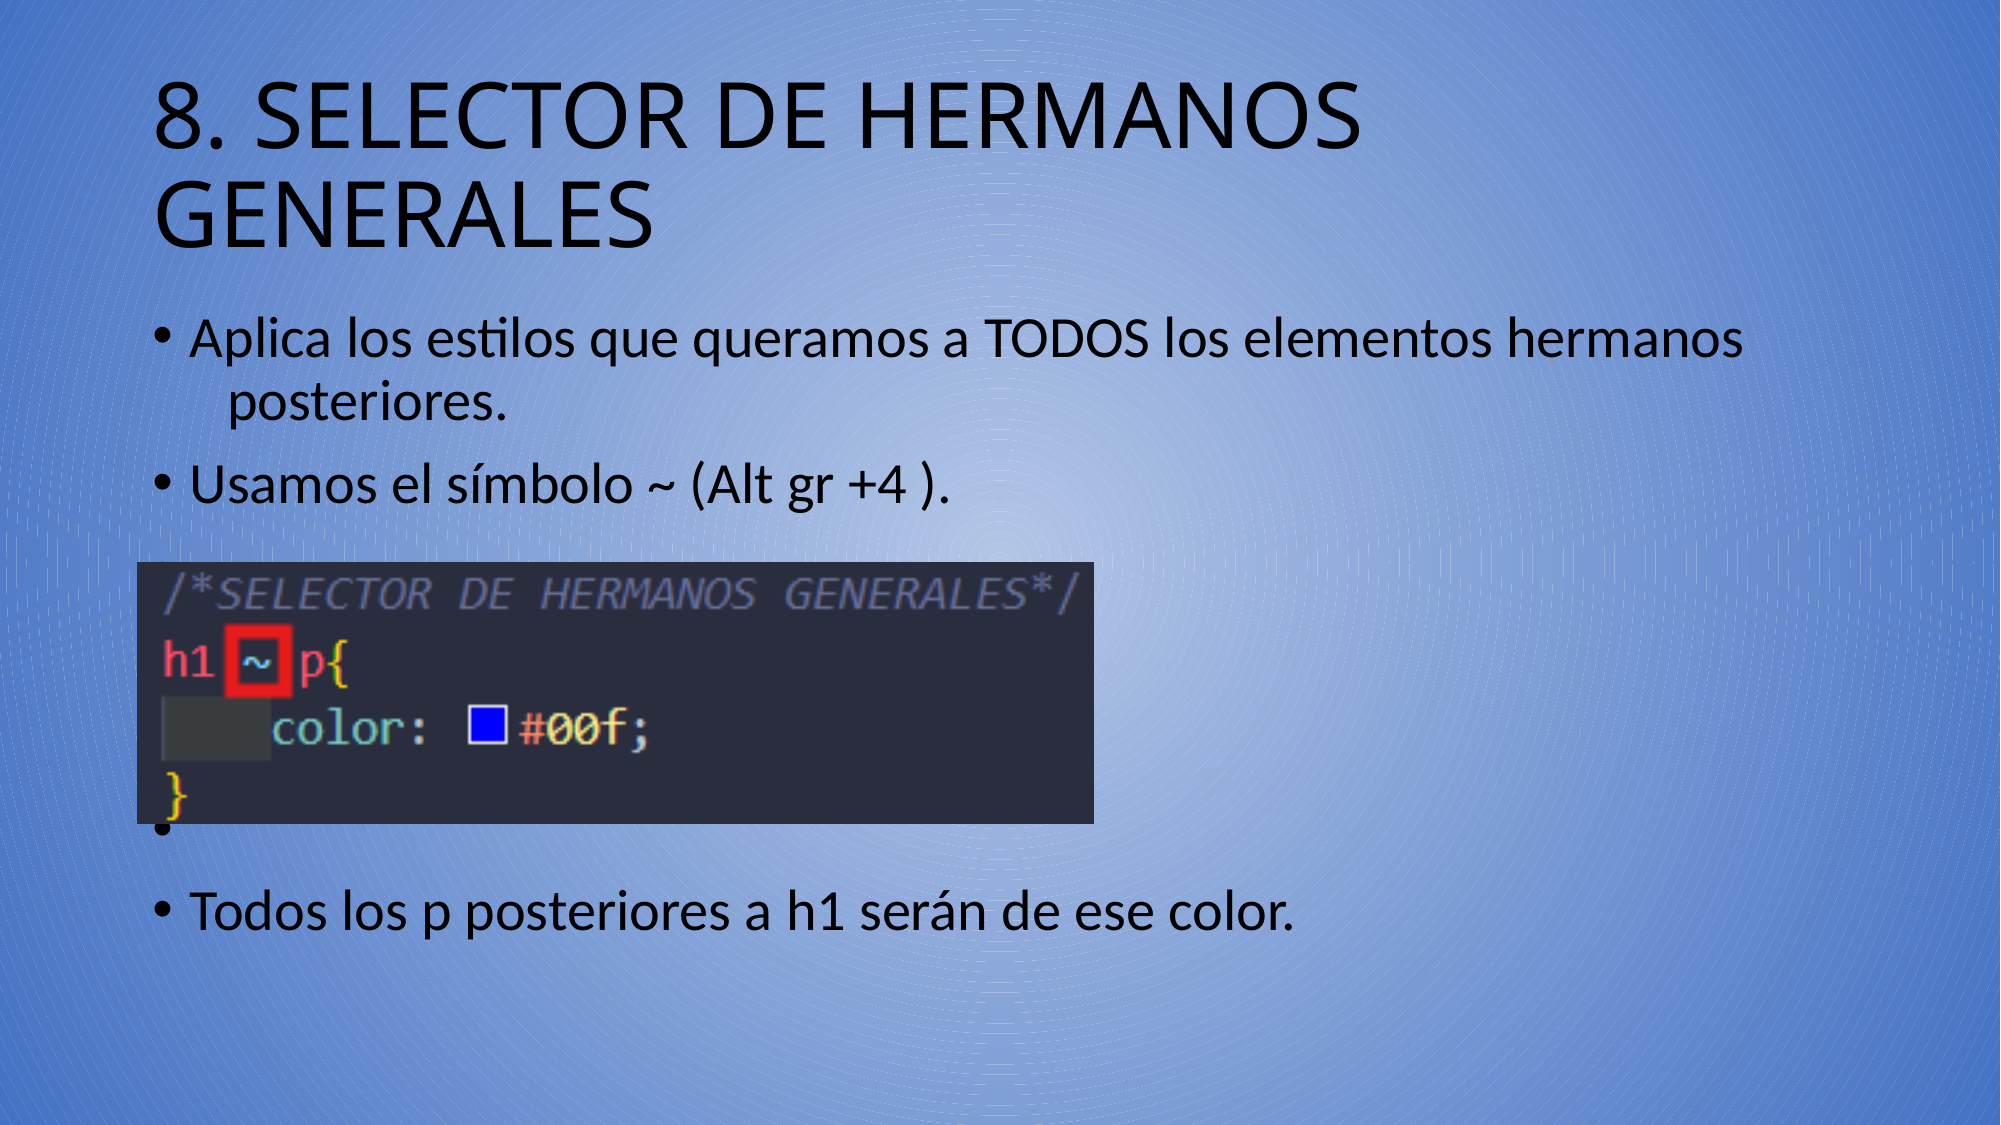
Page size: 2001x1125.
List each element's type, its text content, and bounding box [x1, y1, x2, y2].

title 8. SELECTOR DE HERMANOS GENERALES [137, 59, 1863, 278]
list Aplica los estilos que queramos a TODOS los elementos hermanos posteriores. Usamos el símbolo ~ (Alt gr +4 ). Todos los p posteriores a h1 serán de ese color. [137, 299, 1863, 1014]
picture [137, 562, 1094, 824]
